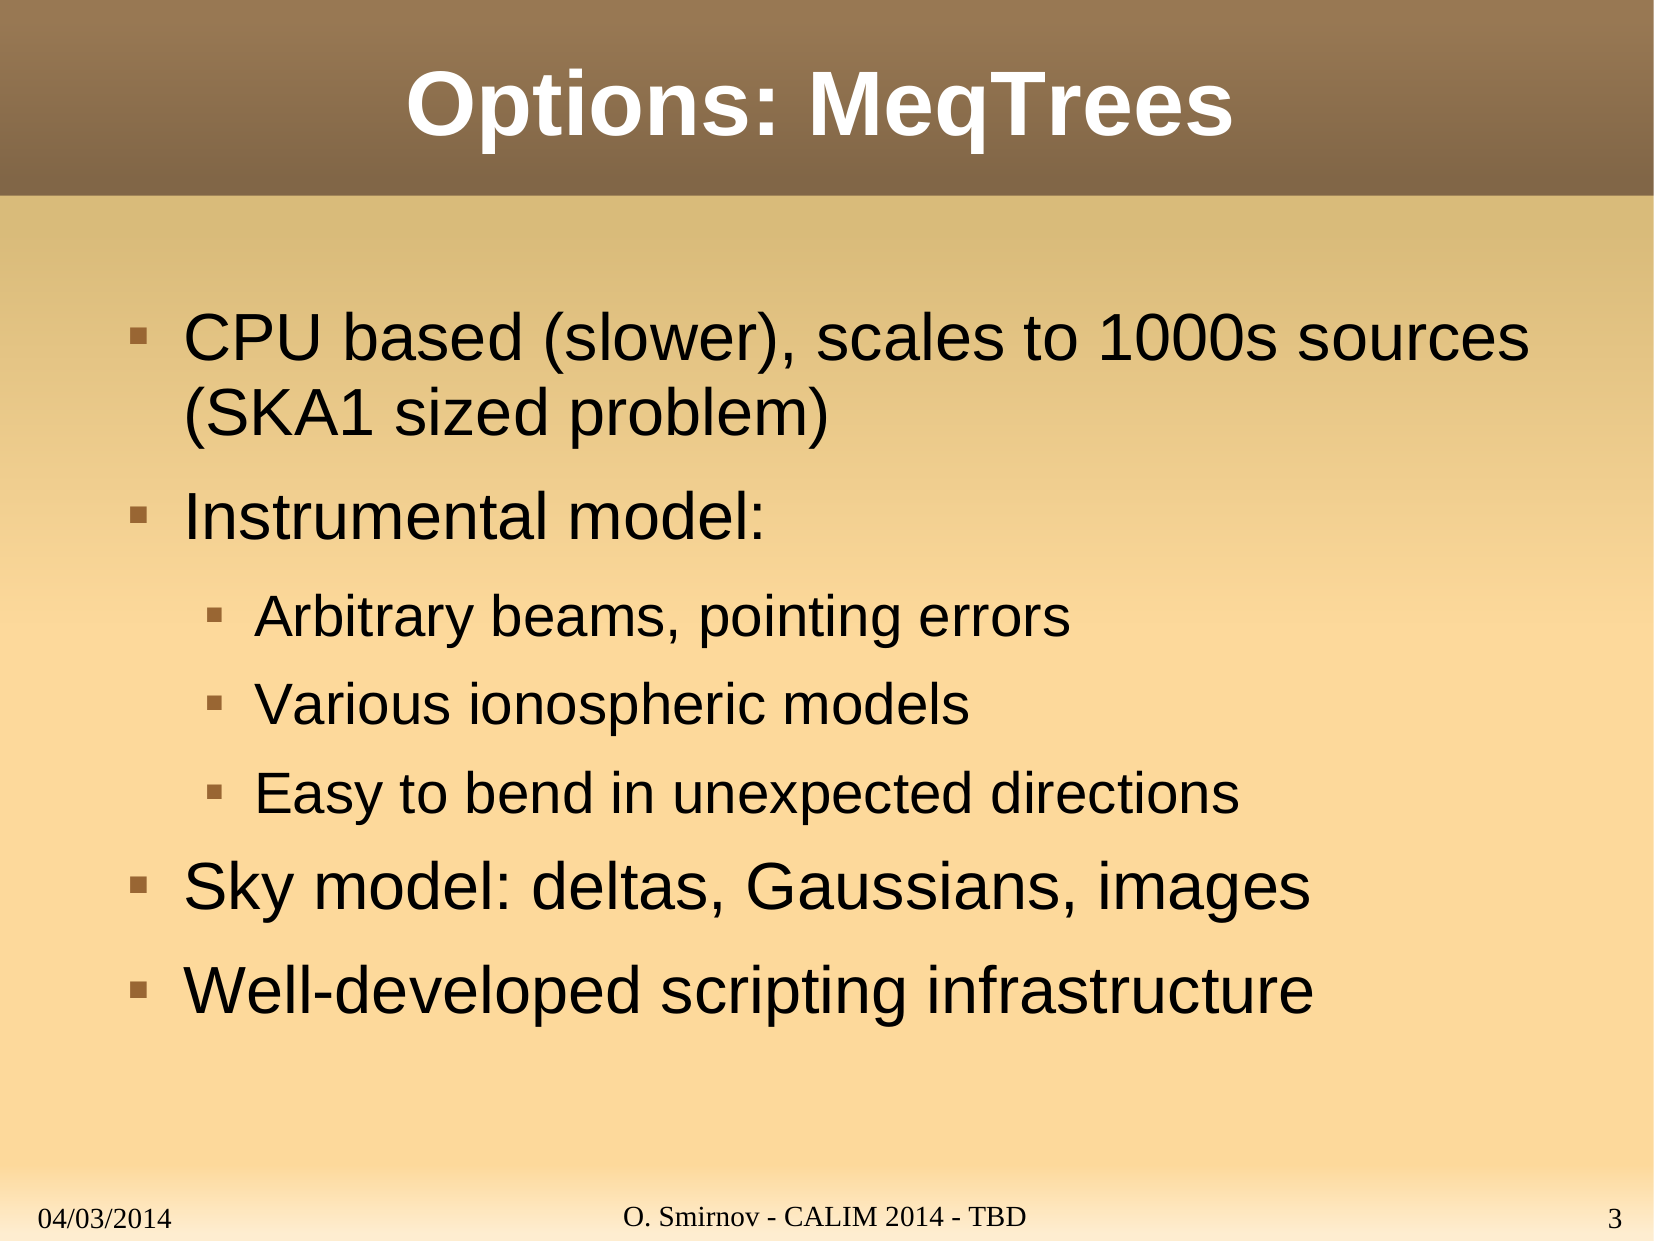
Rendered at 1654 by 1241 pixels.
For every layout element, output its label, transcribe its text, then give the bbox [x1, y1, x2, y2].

picture [0, 0, 1654, 1241]
title Options: MeqTrees [76, 0, 1565, 208]
list CPU based (slower), scales to 1000s sources (SKA1 sized problem) Instrumental model: Arbitrary beams, pointing errors Various ionospheric models Easy to bend in unexpected directions Sky model: deltas, Gaussians, images Well-developed scripting infrastructure [112, 300, 1601, 1119]
